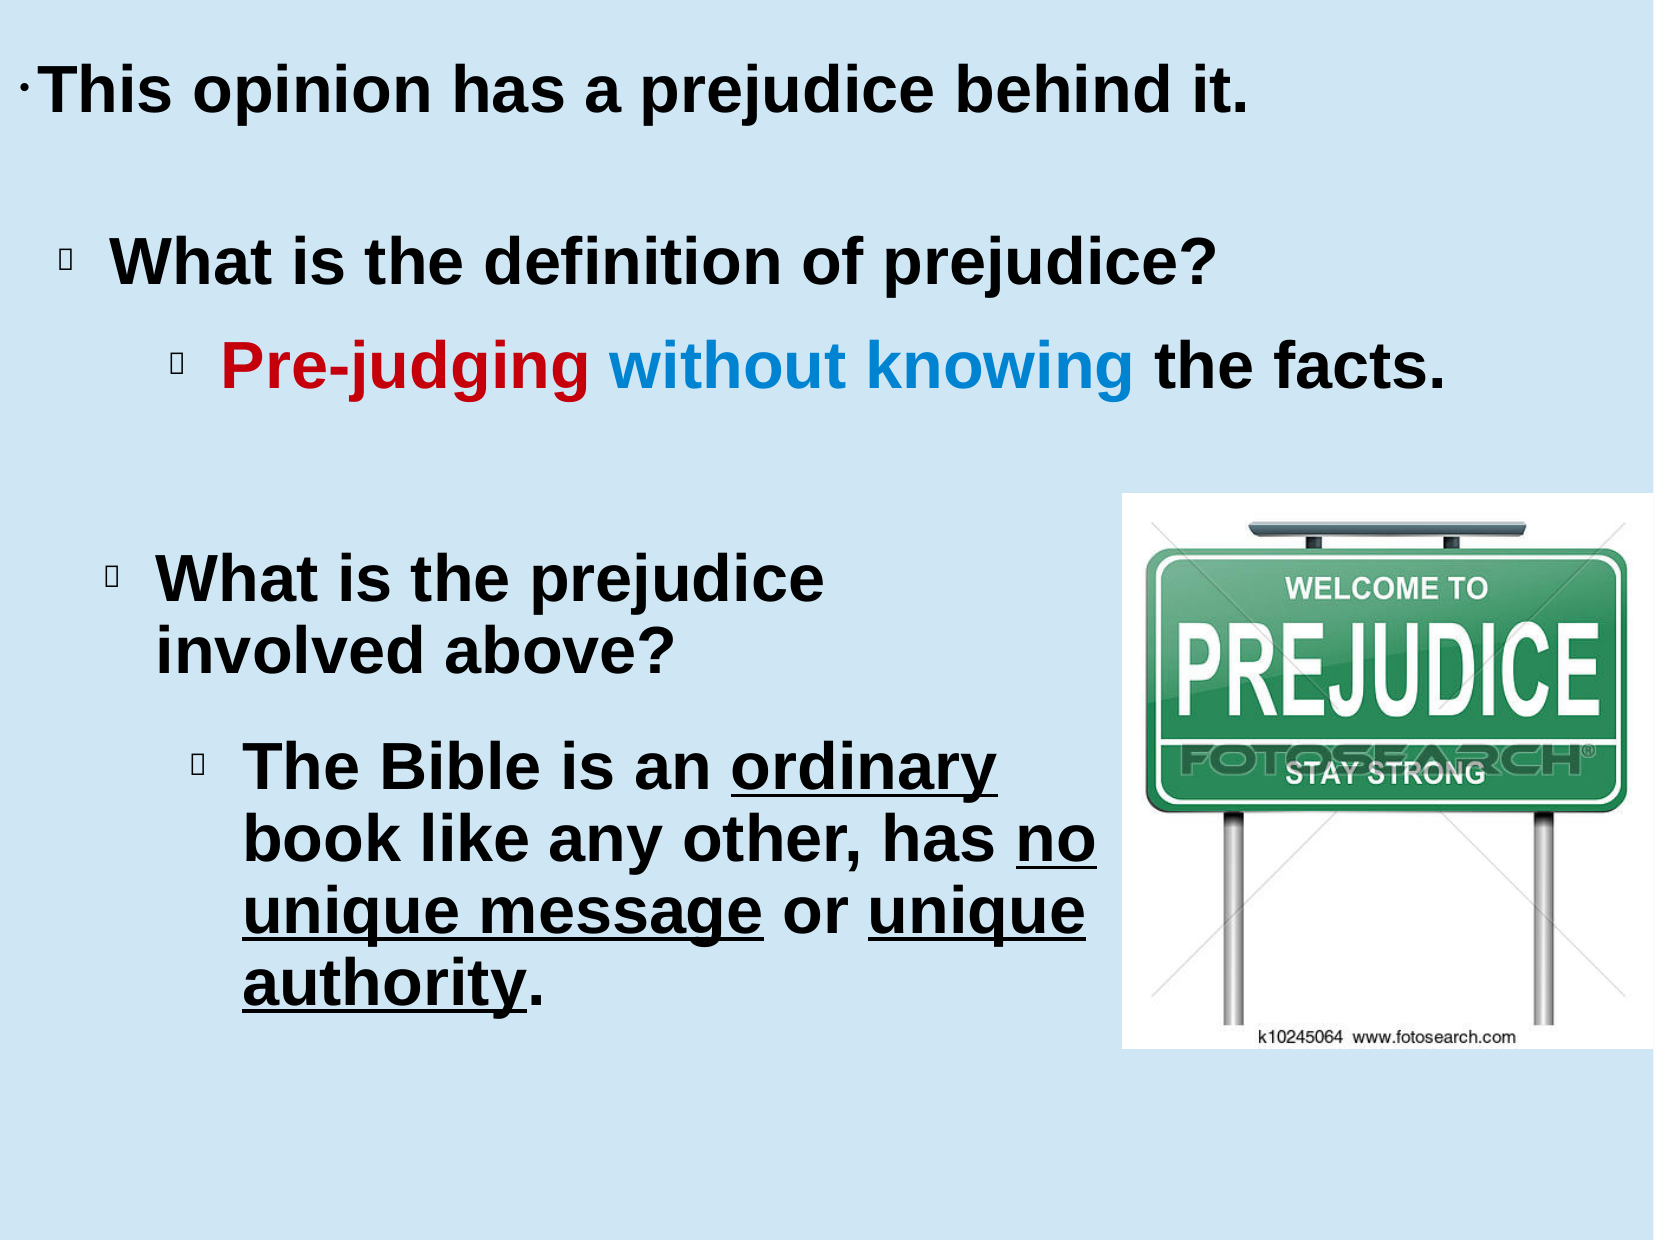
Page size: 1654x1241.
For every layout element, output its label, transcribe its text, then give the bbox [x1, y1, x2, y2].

list The Bible is an ordinary book like any other, has no unique message or unique authority. [171, 732, 1102, 1105]
list What is the definition of prejudice? [38, 227, 1581, 336]
picture [1122, 493, 1654, 1049]
list Pre-judging without knowing the facts. [150, 331, 1550, 440]
list This opinion has a prejudice behind it. [19, 54, 1601, 164]
list What is the prejudice involved above? [85, 544, 1080, 711]
